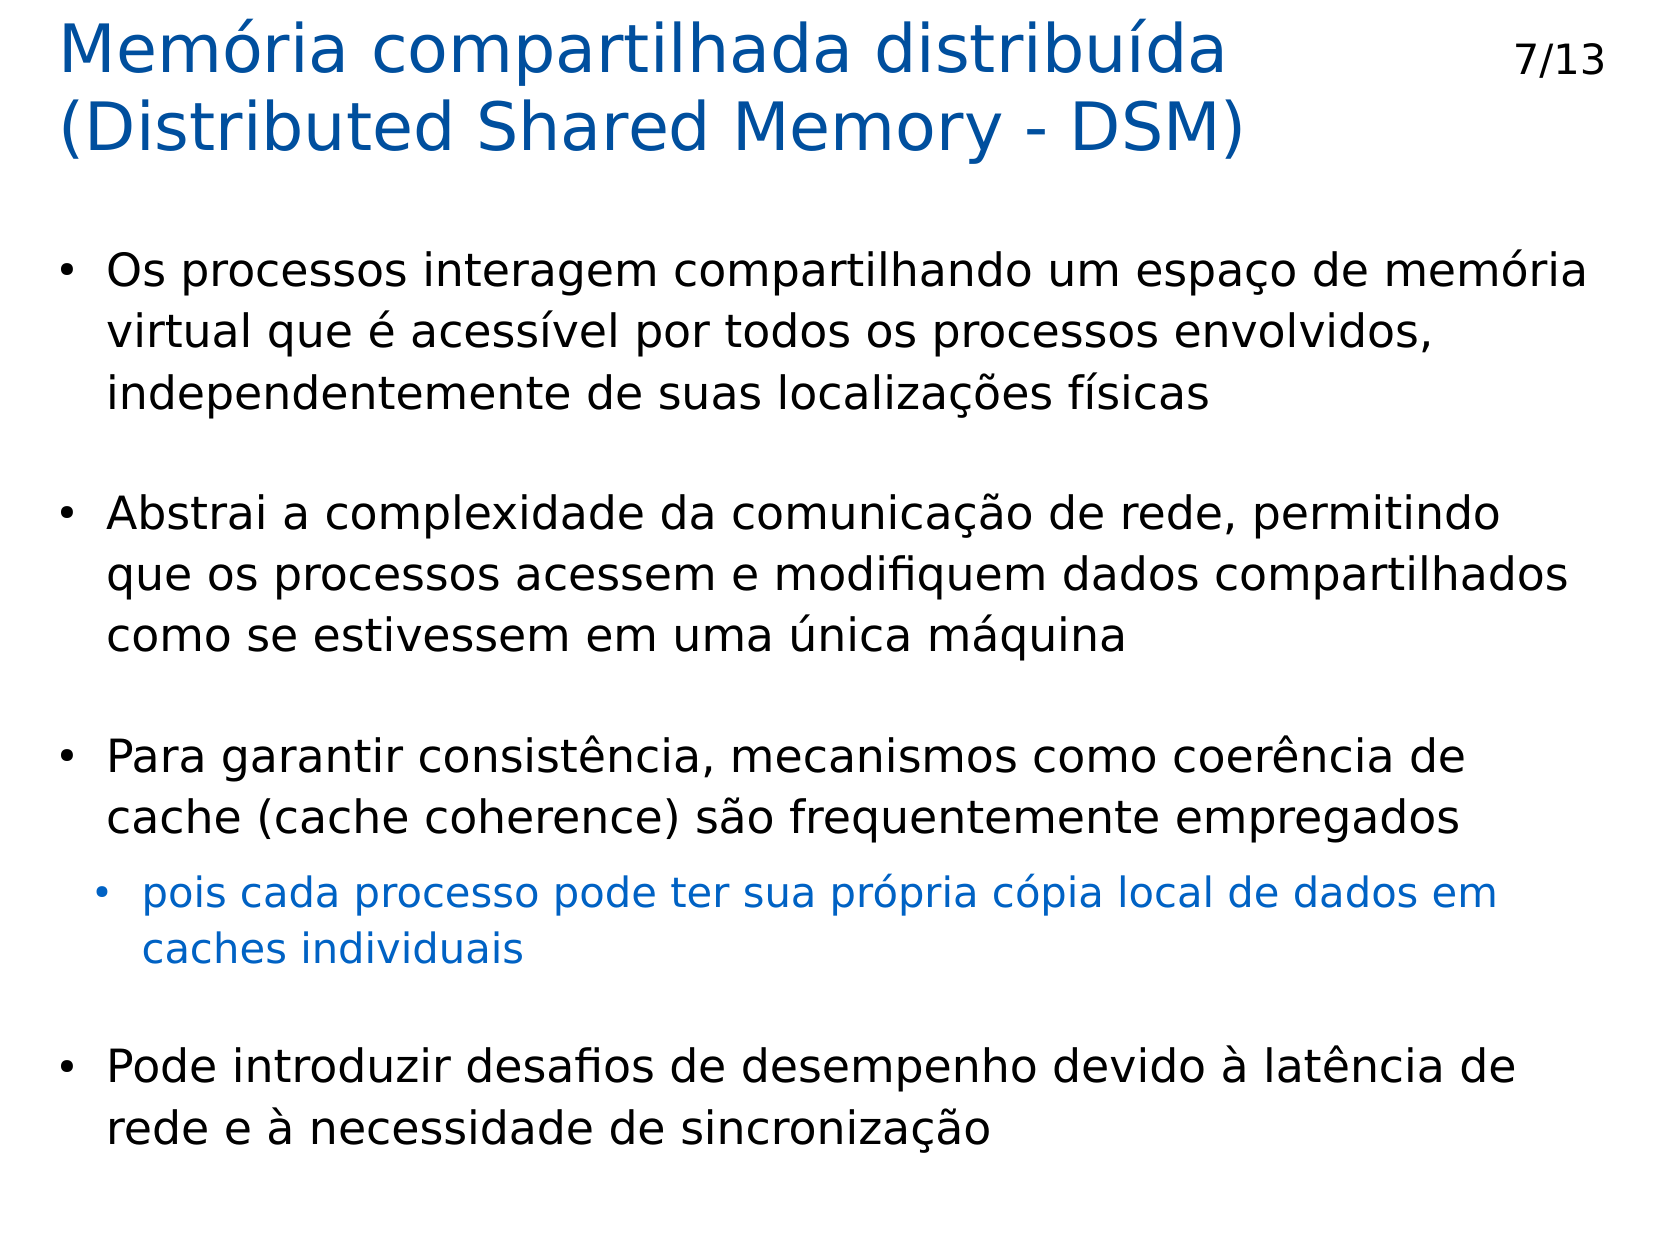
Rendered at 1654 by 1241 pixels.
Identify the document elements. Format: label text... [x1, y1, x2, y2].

title Memória compartilhada distribuída (Distributed Shared Memory - DSM) [59, 10, 1506, 167]
list Os processos interagem compartilhando um espaço de memória virtual que é acessível por todos os processos envolvidos, independentemente de suas localizações físicas Abstrai a complexidade da comunicação de rede, permitindo que os processos acessem e modifiquem dados compartilhados como se estivessem em uma única máquina Para garantir consistência, mecanismos como coerência de cache (cache coherence) são frequentemente empregados pois cada processo pode ter sua própria cópia local de dados em caches individuais Pode introduzir desafios de desempenho devido à latência de rede e à necessidade de sincronização [59, 236, 1595, 1211]
